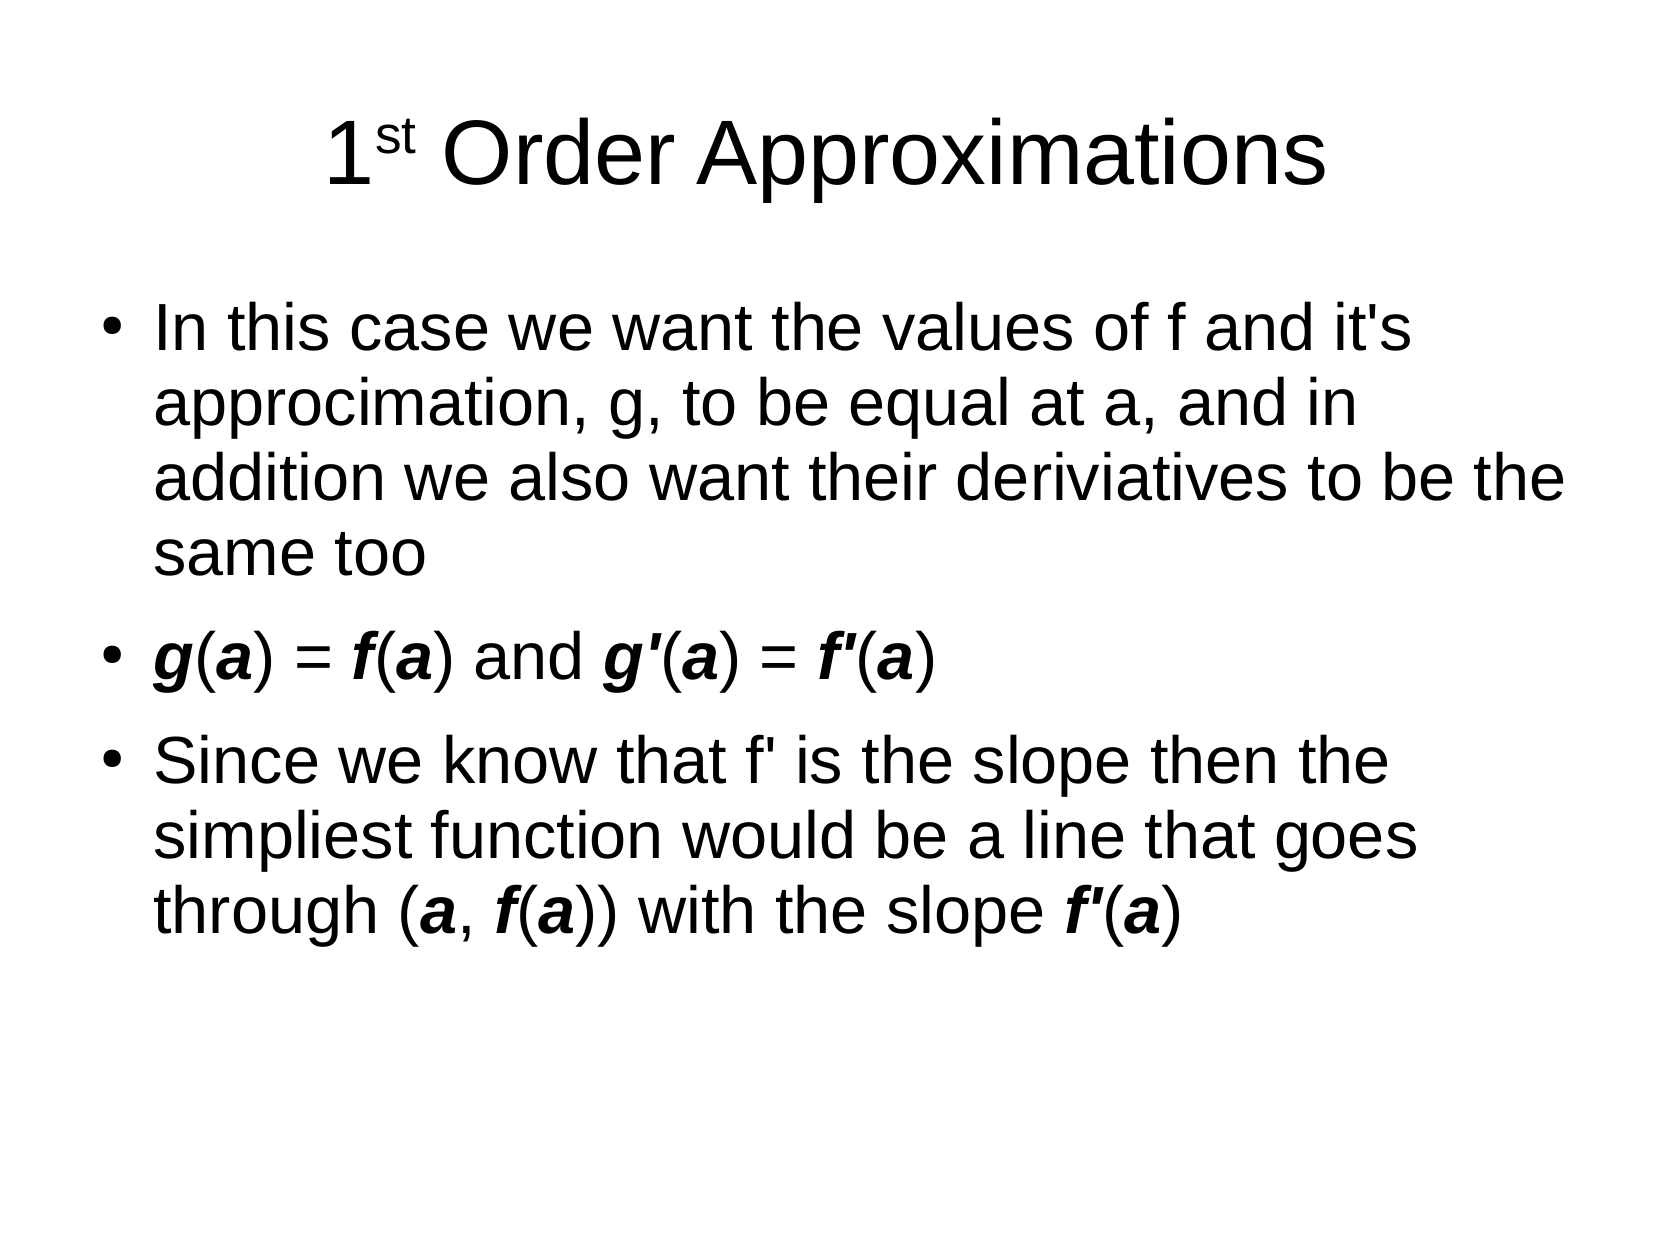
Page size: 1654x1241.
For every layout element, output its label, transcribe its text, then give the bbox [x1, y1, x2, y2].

title 1st Order Approximations [82, 49, 1571, 257]
list In this case we want the values of f and it's approcimation, g, to be equal at a, and in addition we also want their deriviatives to be the same too g(a) = f(a) and g'(a) = f'(a) Since we know that f' is the slope then the simpliest function would be a line that goes through (a, f(a)) with the slope f'(a) [82, 290, 1571, 1109]
